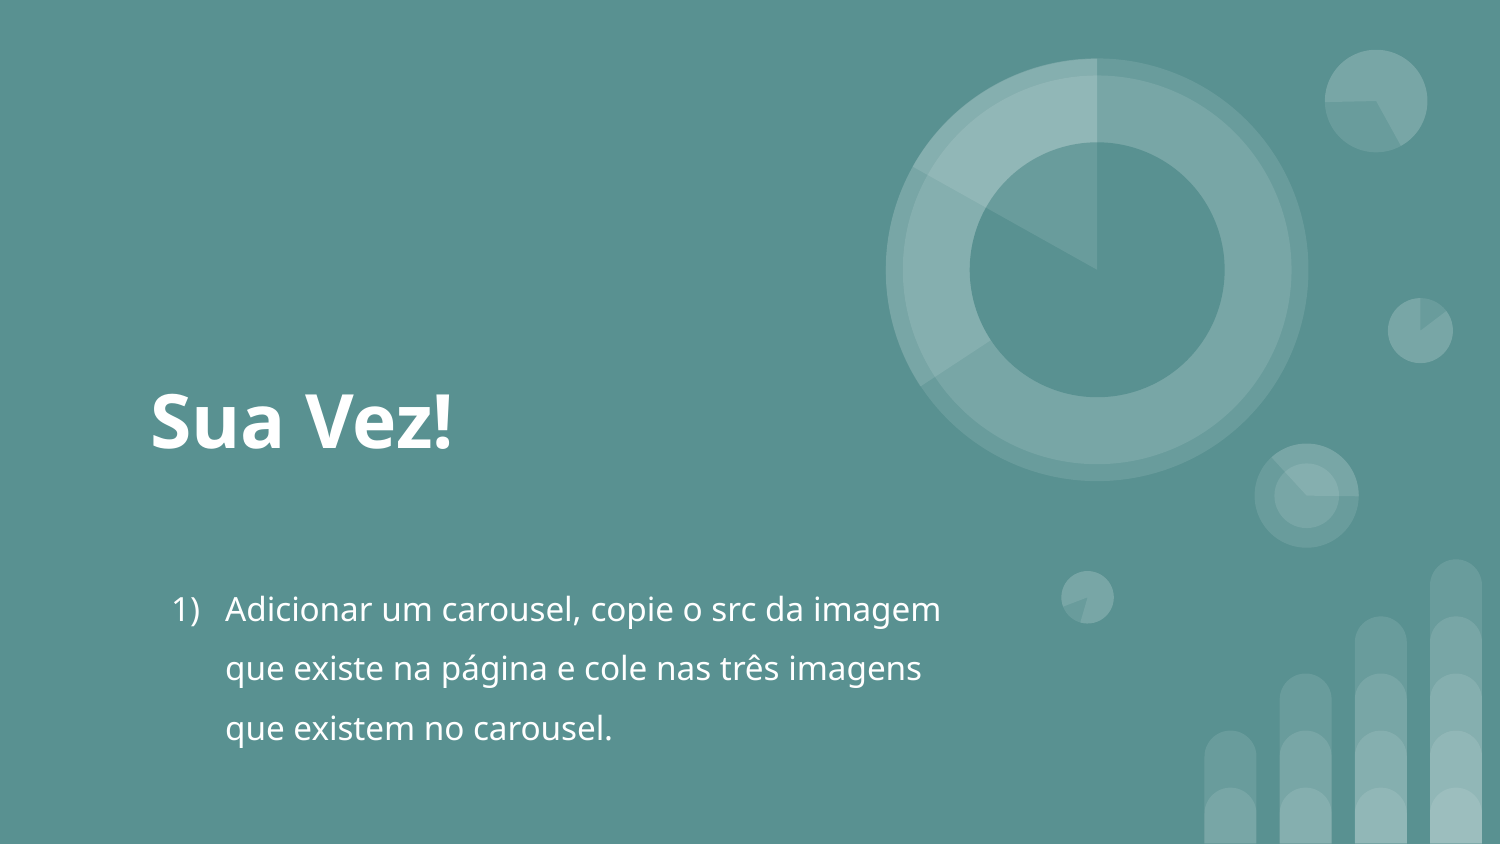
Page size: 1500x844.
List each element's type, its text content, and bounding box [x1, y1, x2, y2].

title Sua Vez! [135, 264, 834, 552]
subtitle Adicionar um carousel, copie o src da imagem que existe na página e cole nas três imagens que existem no carousel. [135, 552, 971, 814]
